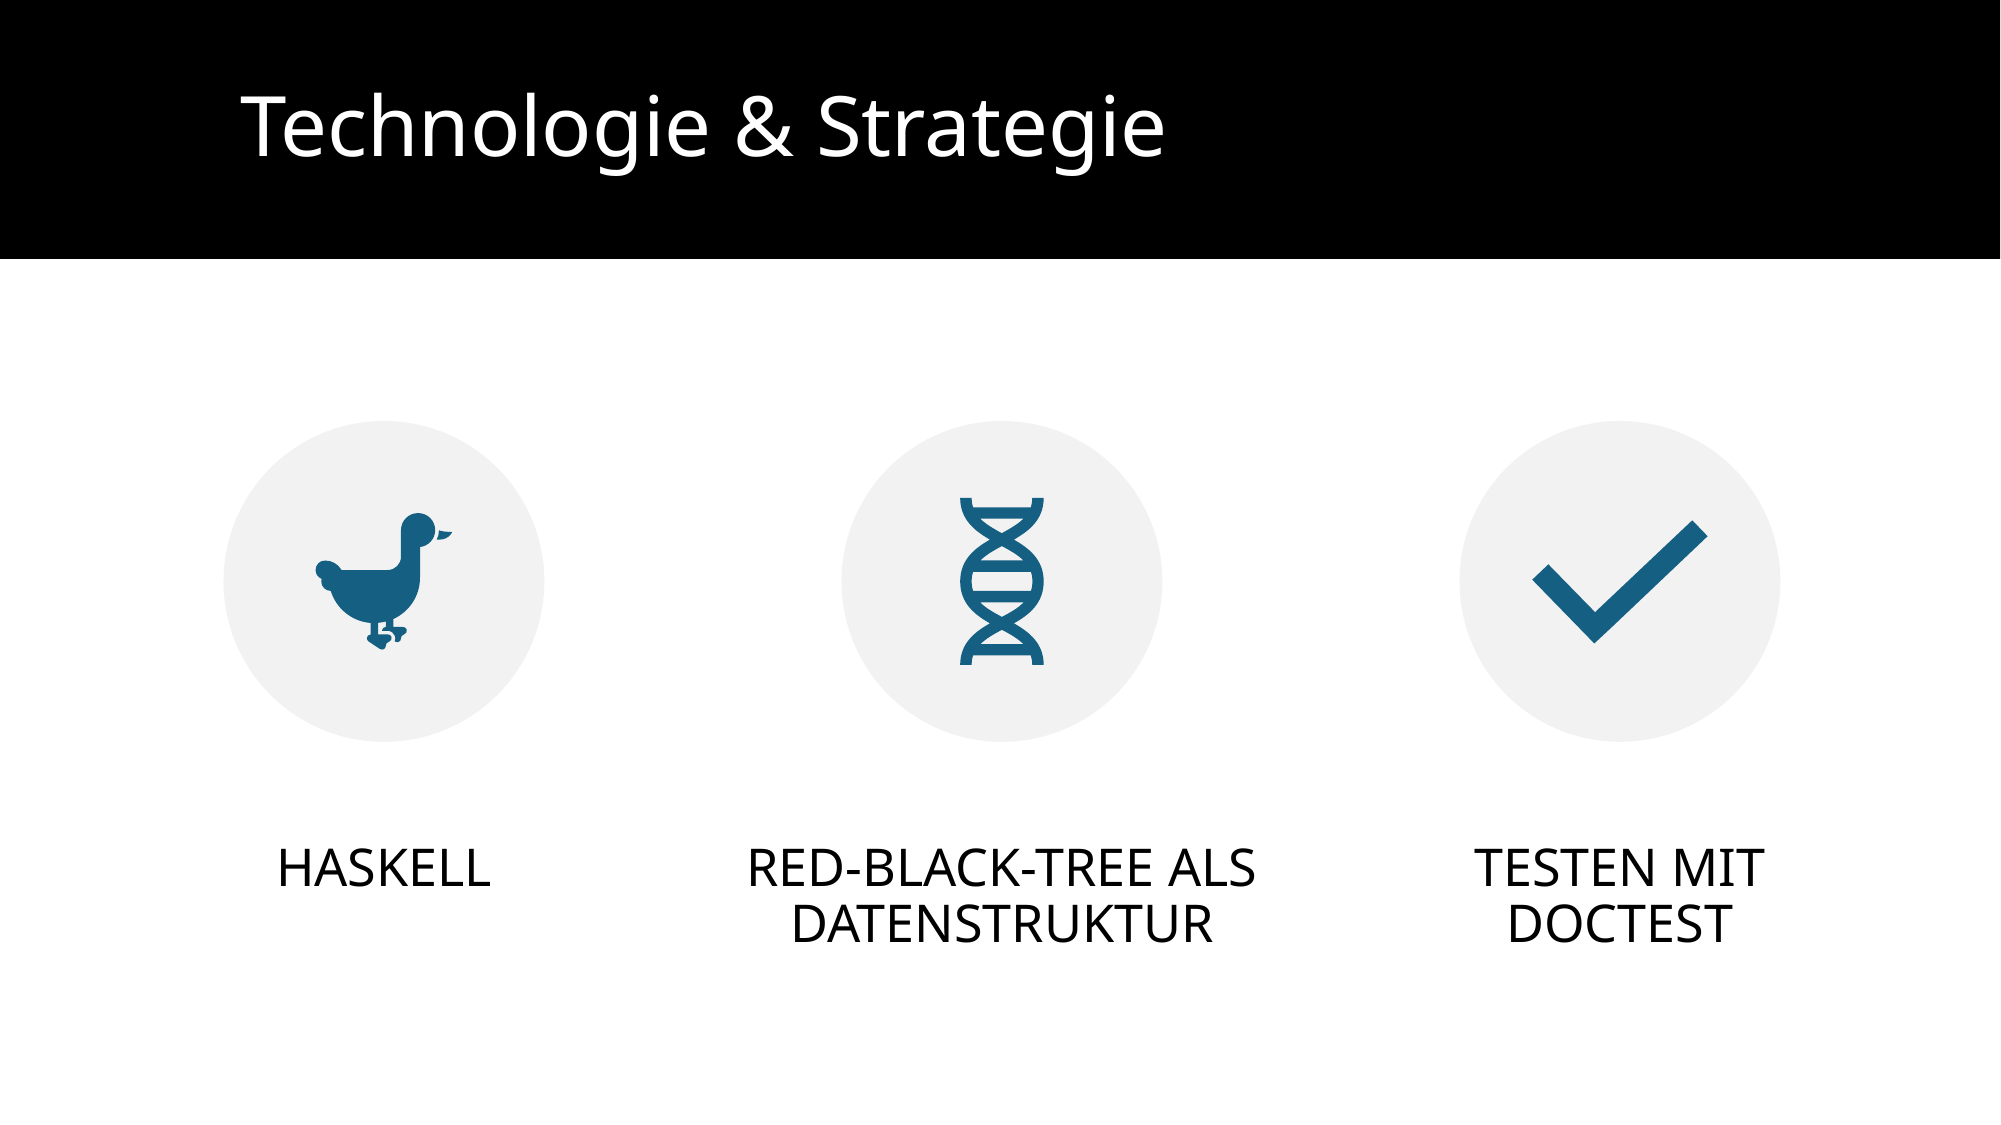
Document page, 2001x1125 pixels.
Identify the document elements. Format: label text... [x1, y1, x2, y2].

text_box [0, 0, 2000, 1125]
title Technologie & Strategie [225, 57, 1873, 202]
text_box Red-Black-Tree als Datenstruktur [738, 841, 1265, 960]
text_box Haskell [121, 841, 648, 960]
text_box Testen mit Doctest [1356, 841, 1883, 960]
